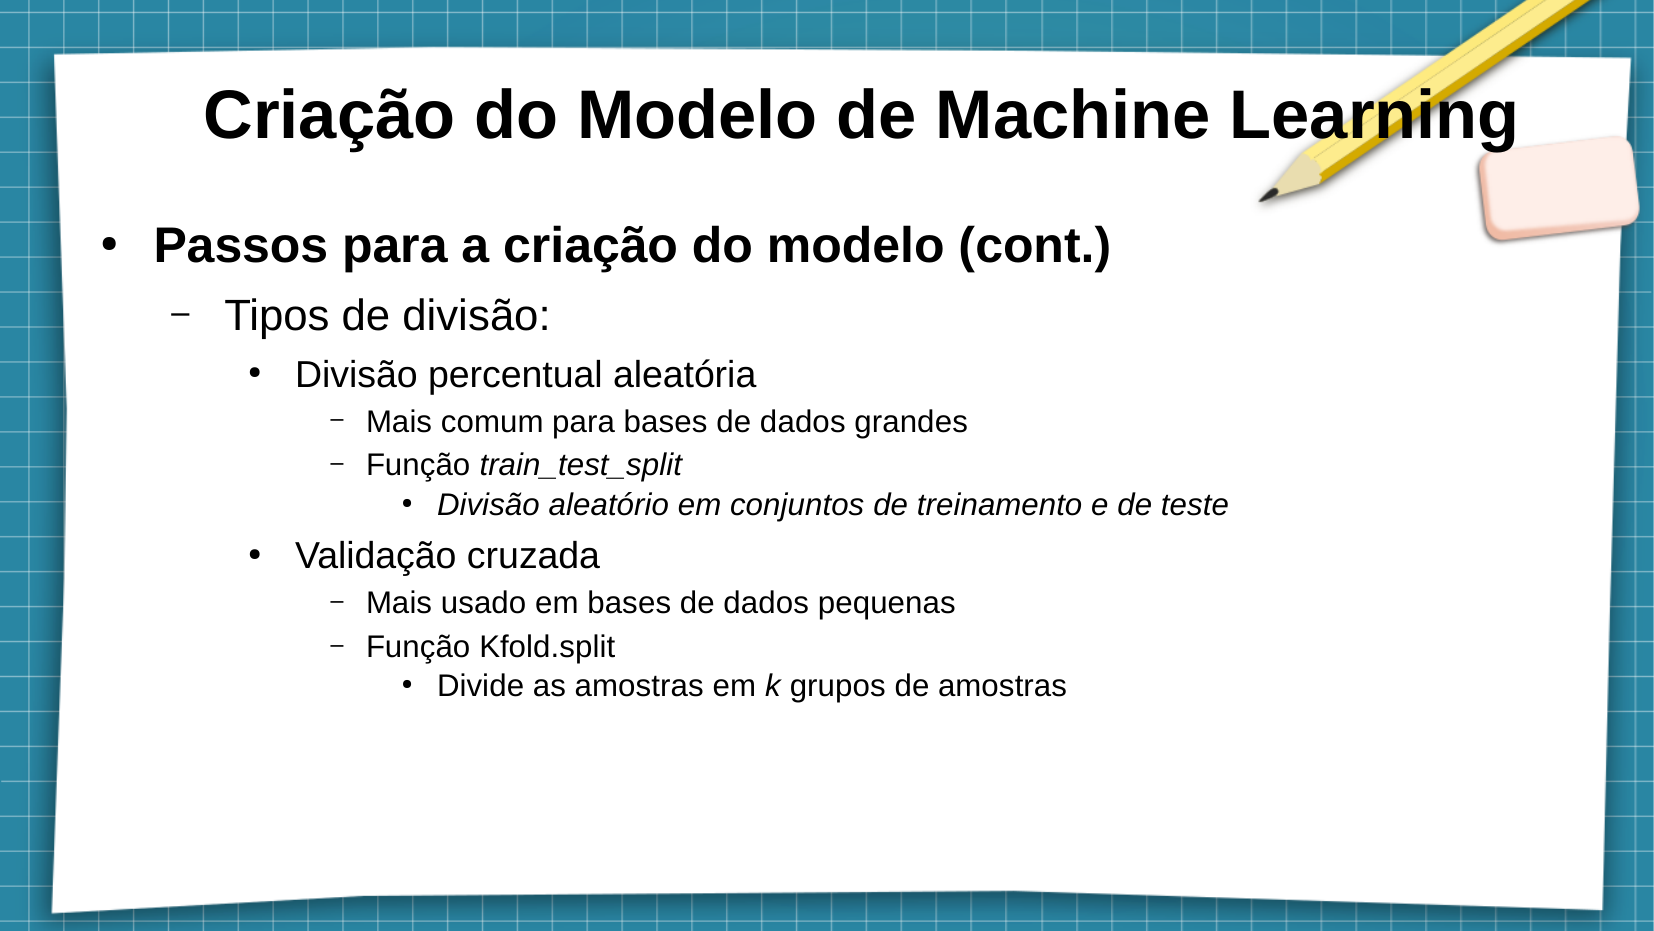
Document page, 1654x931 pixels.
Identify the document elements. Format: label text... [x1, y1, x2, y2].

title Criação do Modelo de Machine Learning [82, 37, 1571, 193]
picture [0, 0, 1654, 931]
list Passos para a criação do modelo (cont.) Tipos de divisão: Divisão percentual aleatória Mais comum para bases de dados grandes Função train_test_split Divisão aleatório em conjuntos de treinamento e de teste Validação cruzada Mais usado em bases de dados pequenas Função Kfold.split Divide as amostras em k grupos de amostras [82, 217, 1571, 758]
